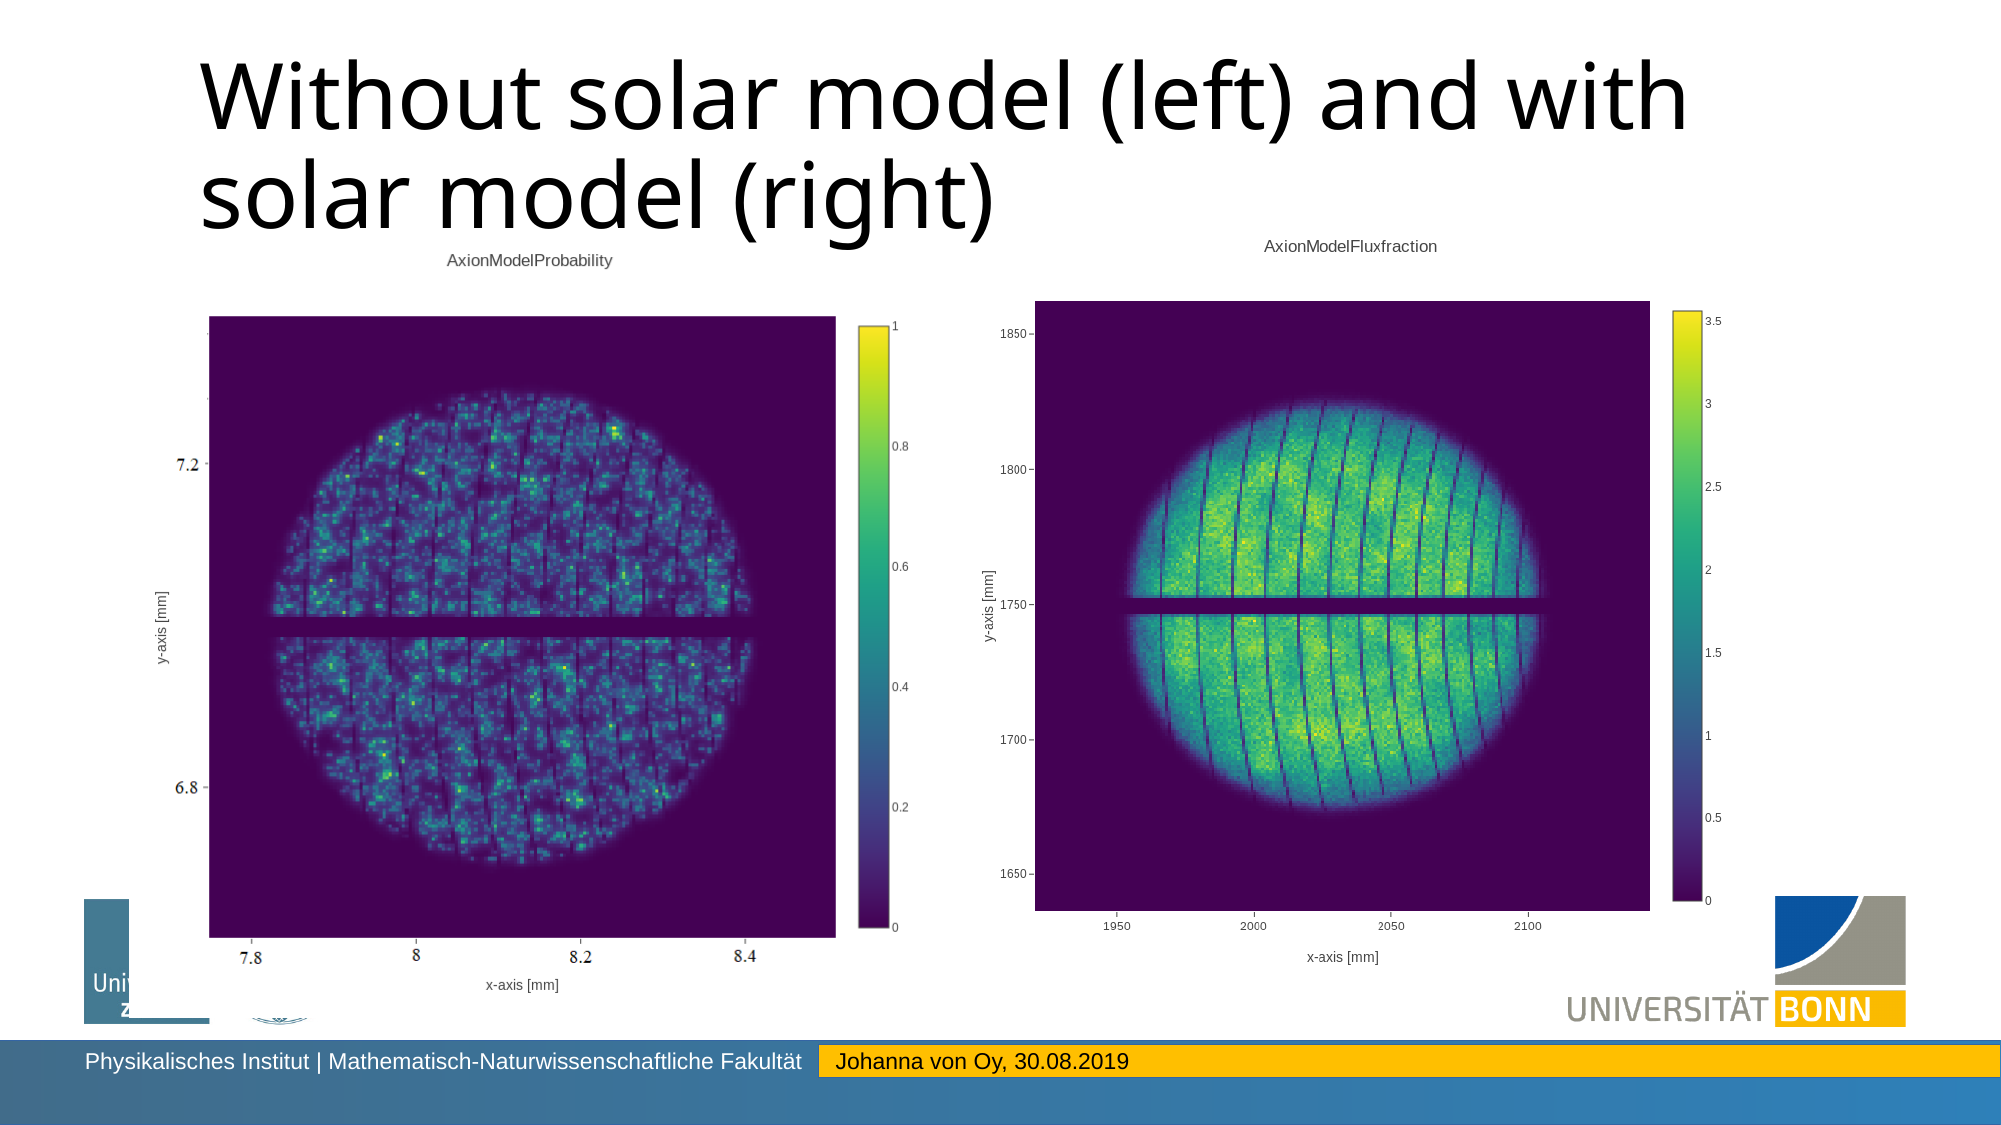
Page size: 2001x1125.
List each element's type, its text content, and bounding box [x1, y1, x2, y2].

text_box Physikalisches Institut | Mathematisch-Naturwissenschaftliche Fakultät [70, 1039, 814, 1082]
picture [956, 258, 1906, 1027]
title Without solar model (left) and with solar model (right) [184, 40, 1910, 258]
text_box Johanna von Oy, 30.08.2019 [814, 1039, 1991, 1082]
picture [77, 216, 931, 1025]
text_box [0, 1040, 2000, 1125]
